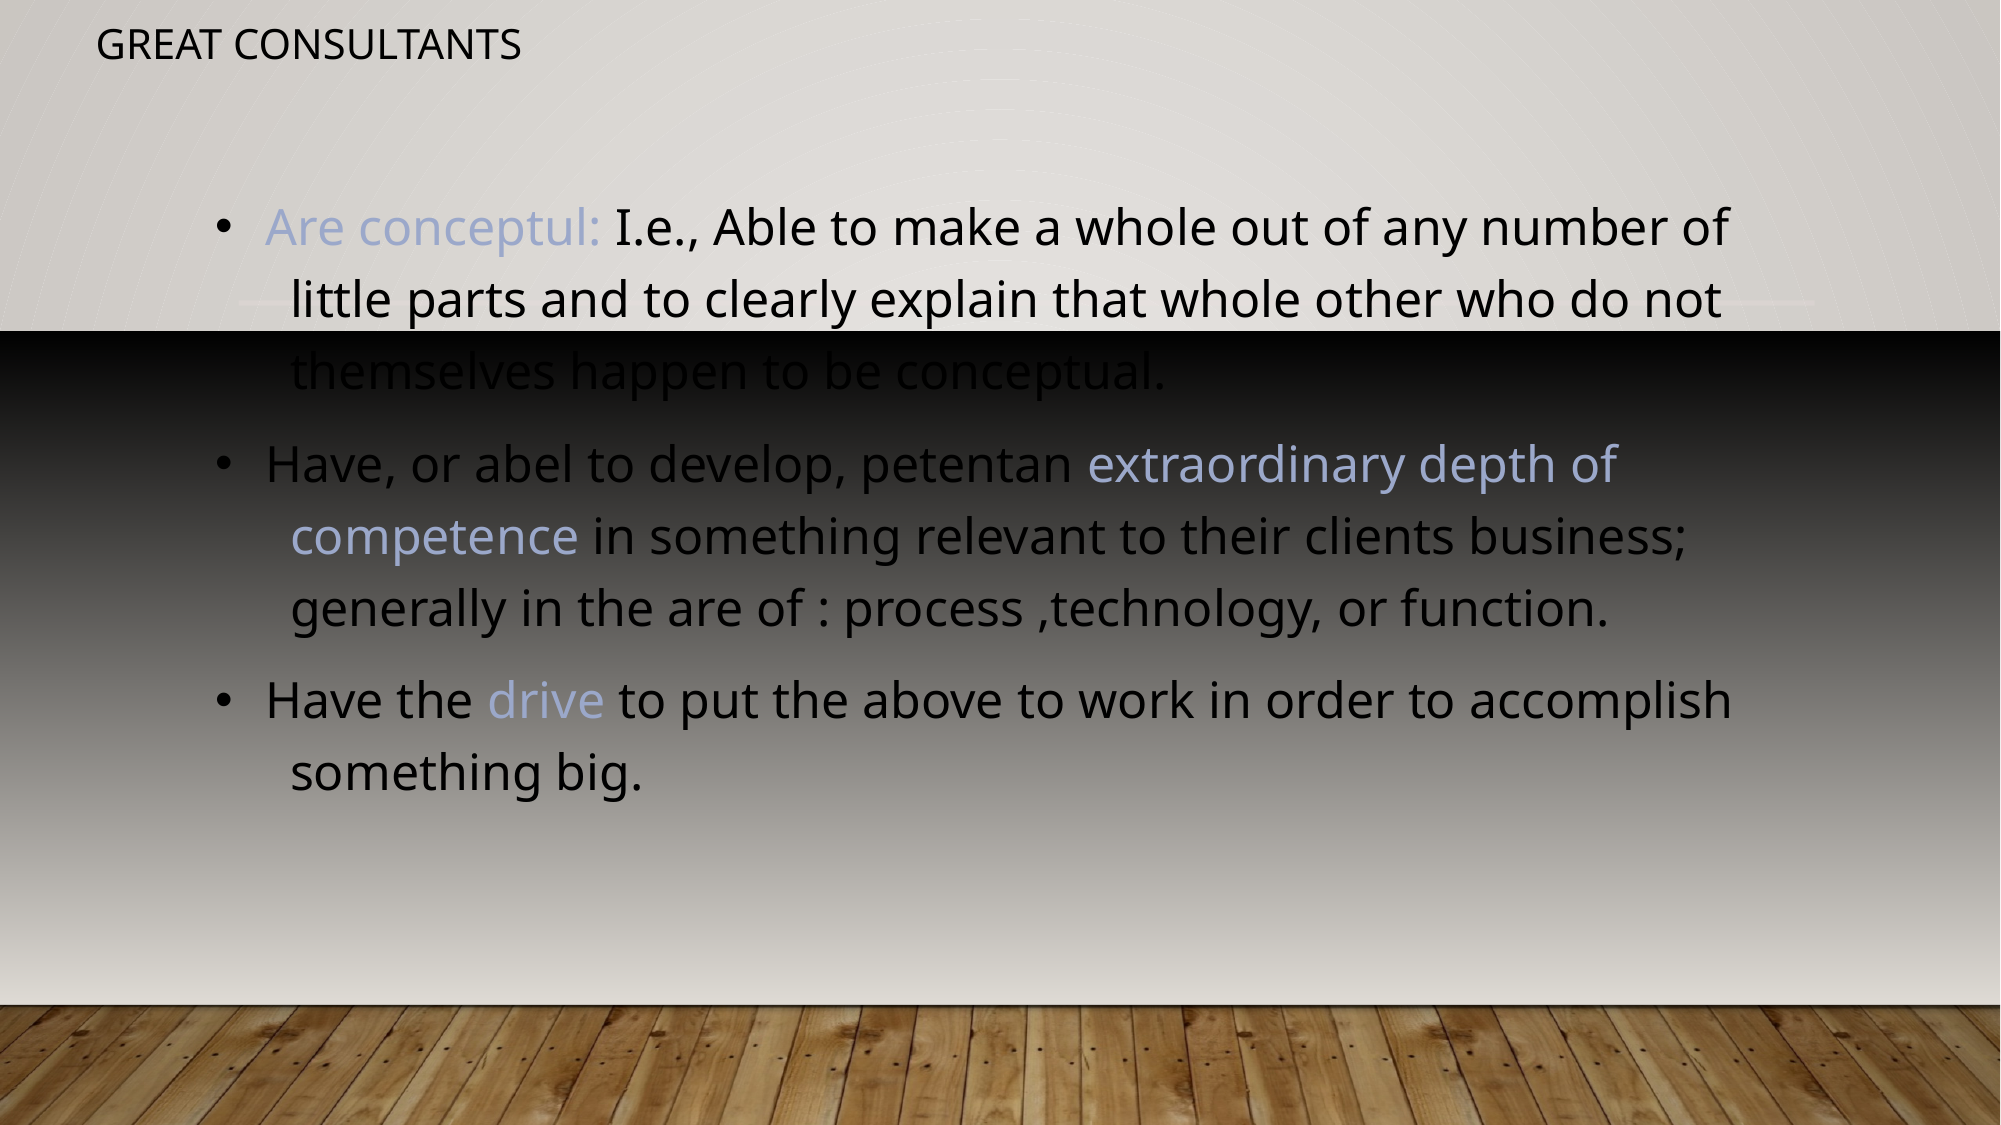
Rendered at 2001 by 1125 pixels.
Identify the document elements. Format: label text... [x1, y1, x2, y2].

title Great consultants [80, 16, 1814, 102]
list Are conceptul: I.e., Able to make a whole out of any number of little parts and to clearly explain that whole other who do not themselves happen to be conceptual. Have, or abel to develop, petentan extraordinary depth of competence in something relevant to their clients business; generally in the are of : process ,technology, or function. Have the drive to put the above to work in order to accomplish something big. [200, 175, 1770, 933]
